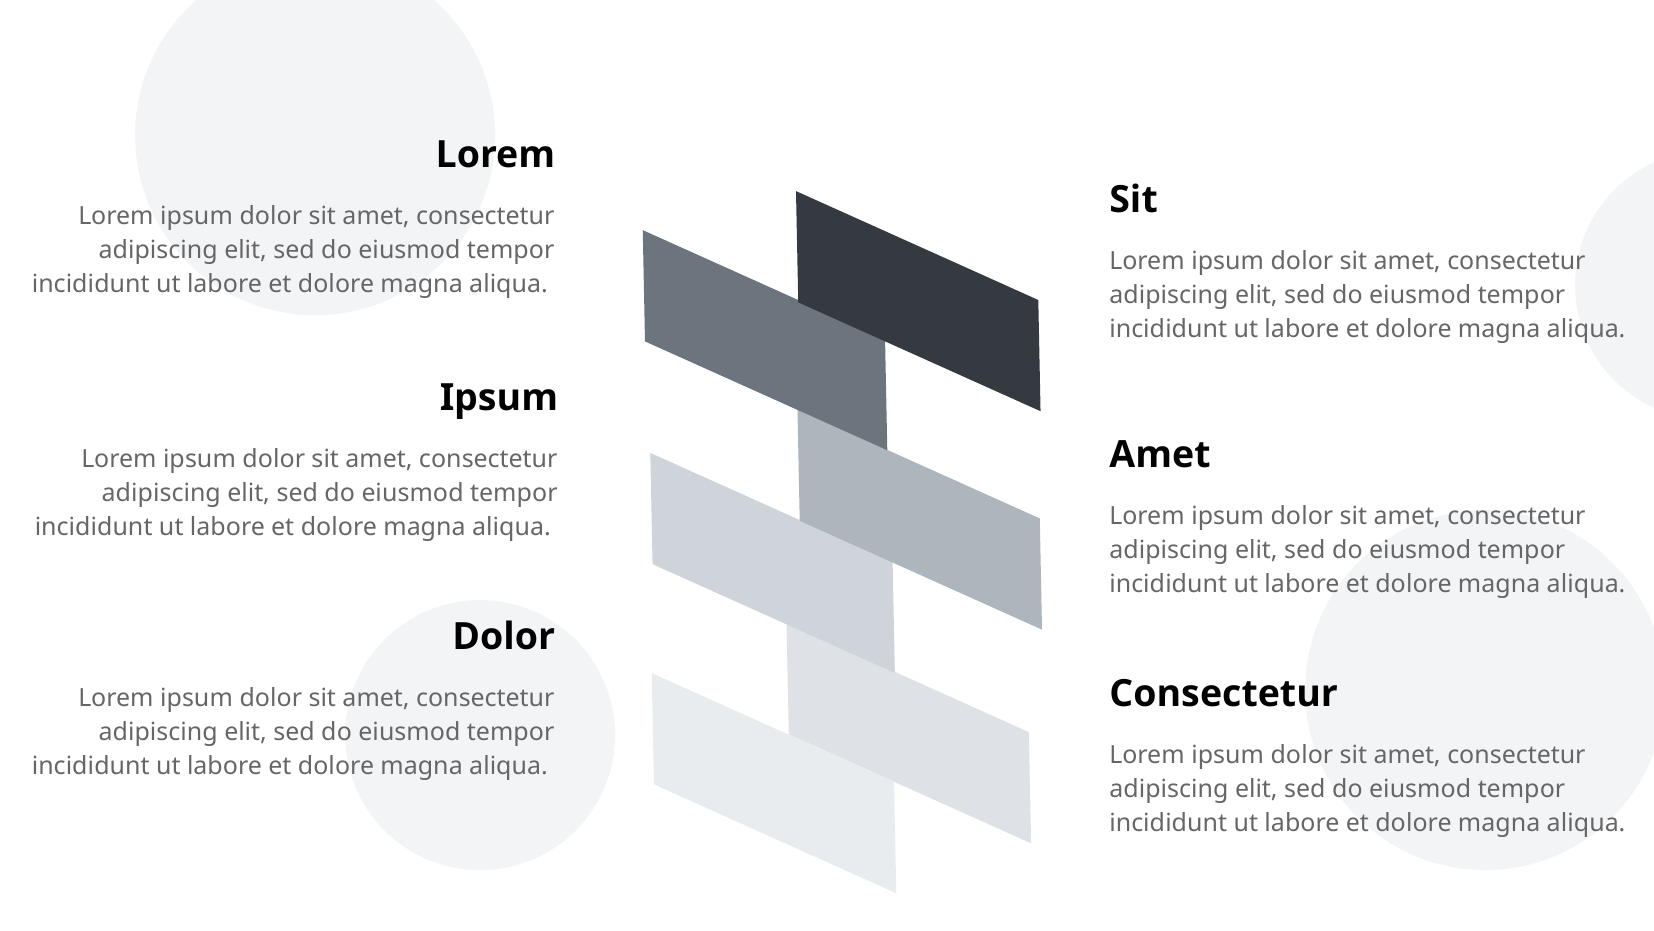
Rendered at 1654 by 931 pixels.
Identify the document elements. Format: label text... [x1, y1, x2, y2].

text_box Lorem ipsum dolor sit amet, consectetur adipiscing elit, sed do eiusmod tempor incididunt ut labore et dolore magna aliqua. [18, 432, 574, 608]
text_box Ipsum [243, 362, 574, 429]
text_box Lorem ipsum dolor sit amet, consectetur adipiscing elit, sed do eiusmod tempor incididunt ut labore et dolore magna aliqua. [15, 190, 571, 313]
text_box Consectetur [1094, 659, 1425, 726]
text_box Sit [1094, 165, 1425, 231]
text_box Lorem ipsum dolor sit amet, consectetur adipiscing elit, sed do eiusmod tempor incididunt ut labore et dolore magna aliqua. [1094, 490, 1650, 614]
text_box Lorem ipsum dolor sit amet, consectetur adipiscing elit, sed do eiusmod tempor incididunt ut labore et dolore magna aliqua. [1094, 235, 1650, 358]
text_box Dolor [240, 602, 571, 668]
text_box Lorem ipsum dolor sit amet, consectetur adipiscing elit, sed do eiusmod tempor incididunt ut labore et dolore magna aliqua. [15, 672, 571, 796]
text_box Amet [1094, 420, 1425, 487]
text_box Lorem ipsum dolor sit amet, consectetur adipiscing elit, sed do eiusmod tempor incididunt ut labore et dolore magna aliqua. [1094, 729, 1650, 853]
text_box Lorem [240, 120, 571, 186]
